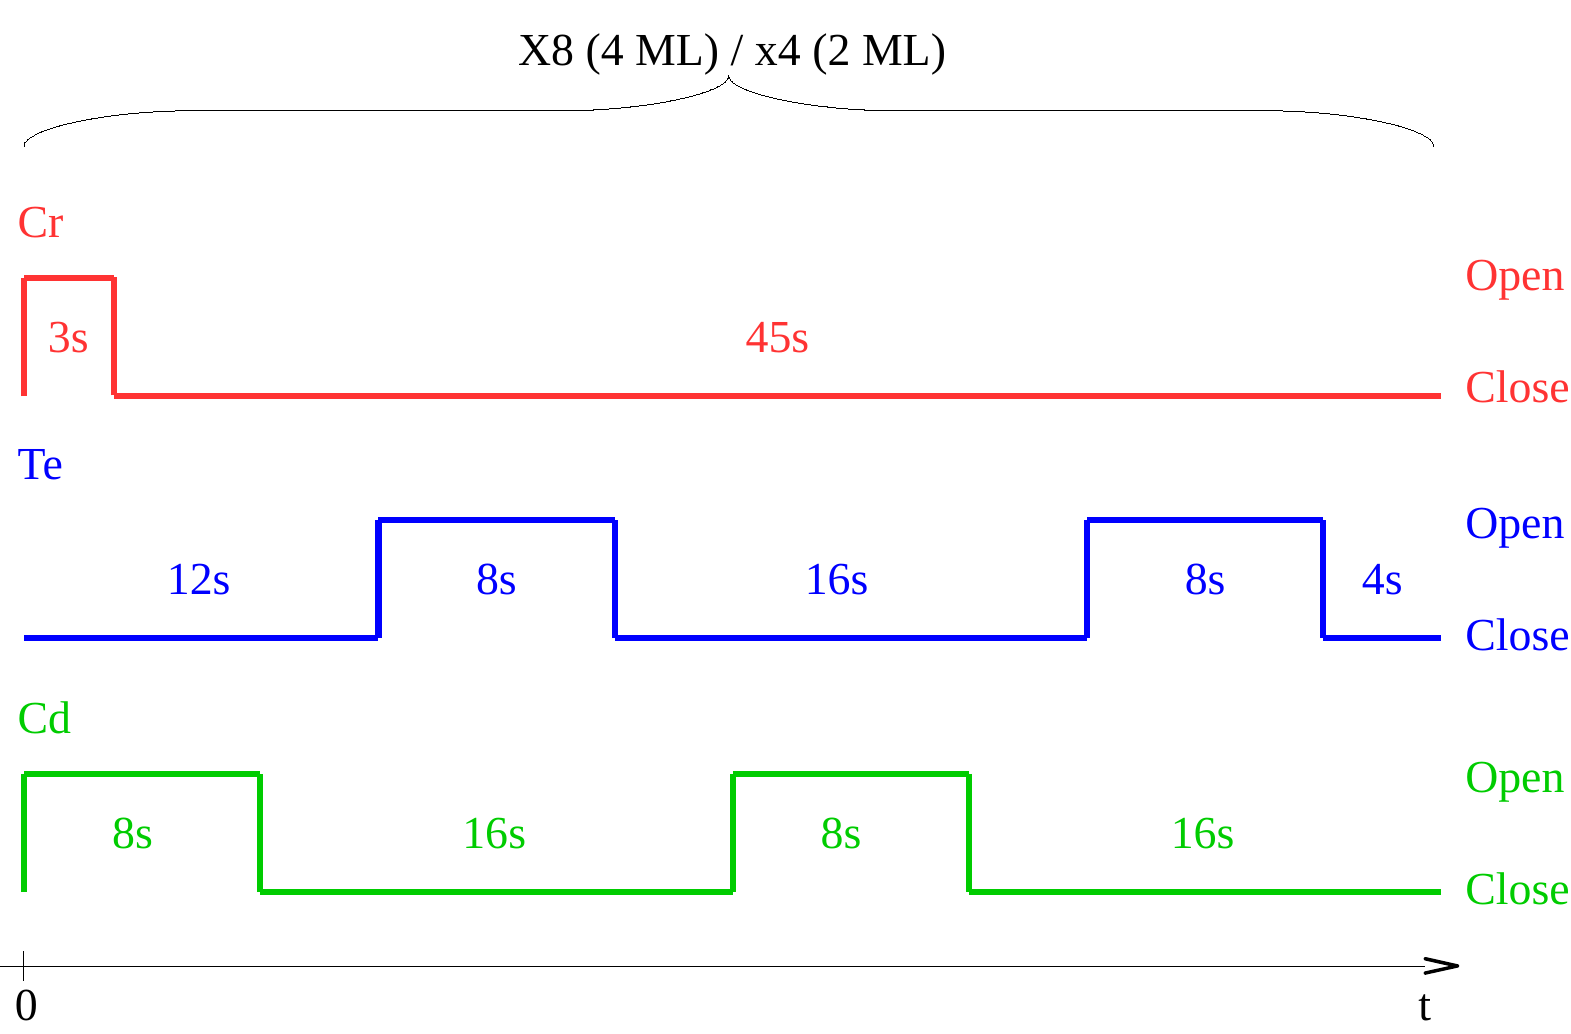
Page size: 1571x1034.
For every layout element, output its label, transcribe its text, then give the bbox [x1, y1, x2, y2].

text_box X8 (4 ML) / x4 (2 ML) [496, 17, 968, 83]
text_box Close [1450, 354, 1571, 431]
text_box Cr [3, 189, 93, 256]
text_box 3s [19, 304, 118, 370]
text_box 0 [0, 971, 48, 1034]
text_box 16s [1156, 800, 1254, 867]
text_box Open [1450, 743, 1571, 821]
text_box 8s [447, 546, 546, 613]
text_box 8s [1156, 546, 1254, 613]
text_box 16s [789, 546, 888, 613]
text_box 8s [97, 800, 187, 867]
text_box Te [2, 431, 93, 498]
text_box 4s [1333, 546, 1432, 613]
text_box 45s [730, 304, 829, 370]
text_box Close [1450, 856, 1571, 933]
text_box Open [1450, 241, 1571, 319]
text_box 8s [805, 800, 896, 867]
text_box t [1403, 971, 1469, 1034]
text_box Cd [2, 685, 93, 752]
text_box Open [1450, 489, 1571, 567]
text_box 16s [447, 800, 546, 867]
text_box Close [1450, 602, 1571, 679]
text_box 12s [152, 546, 251, 613]
